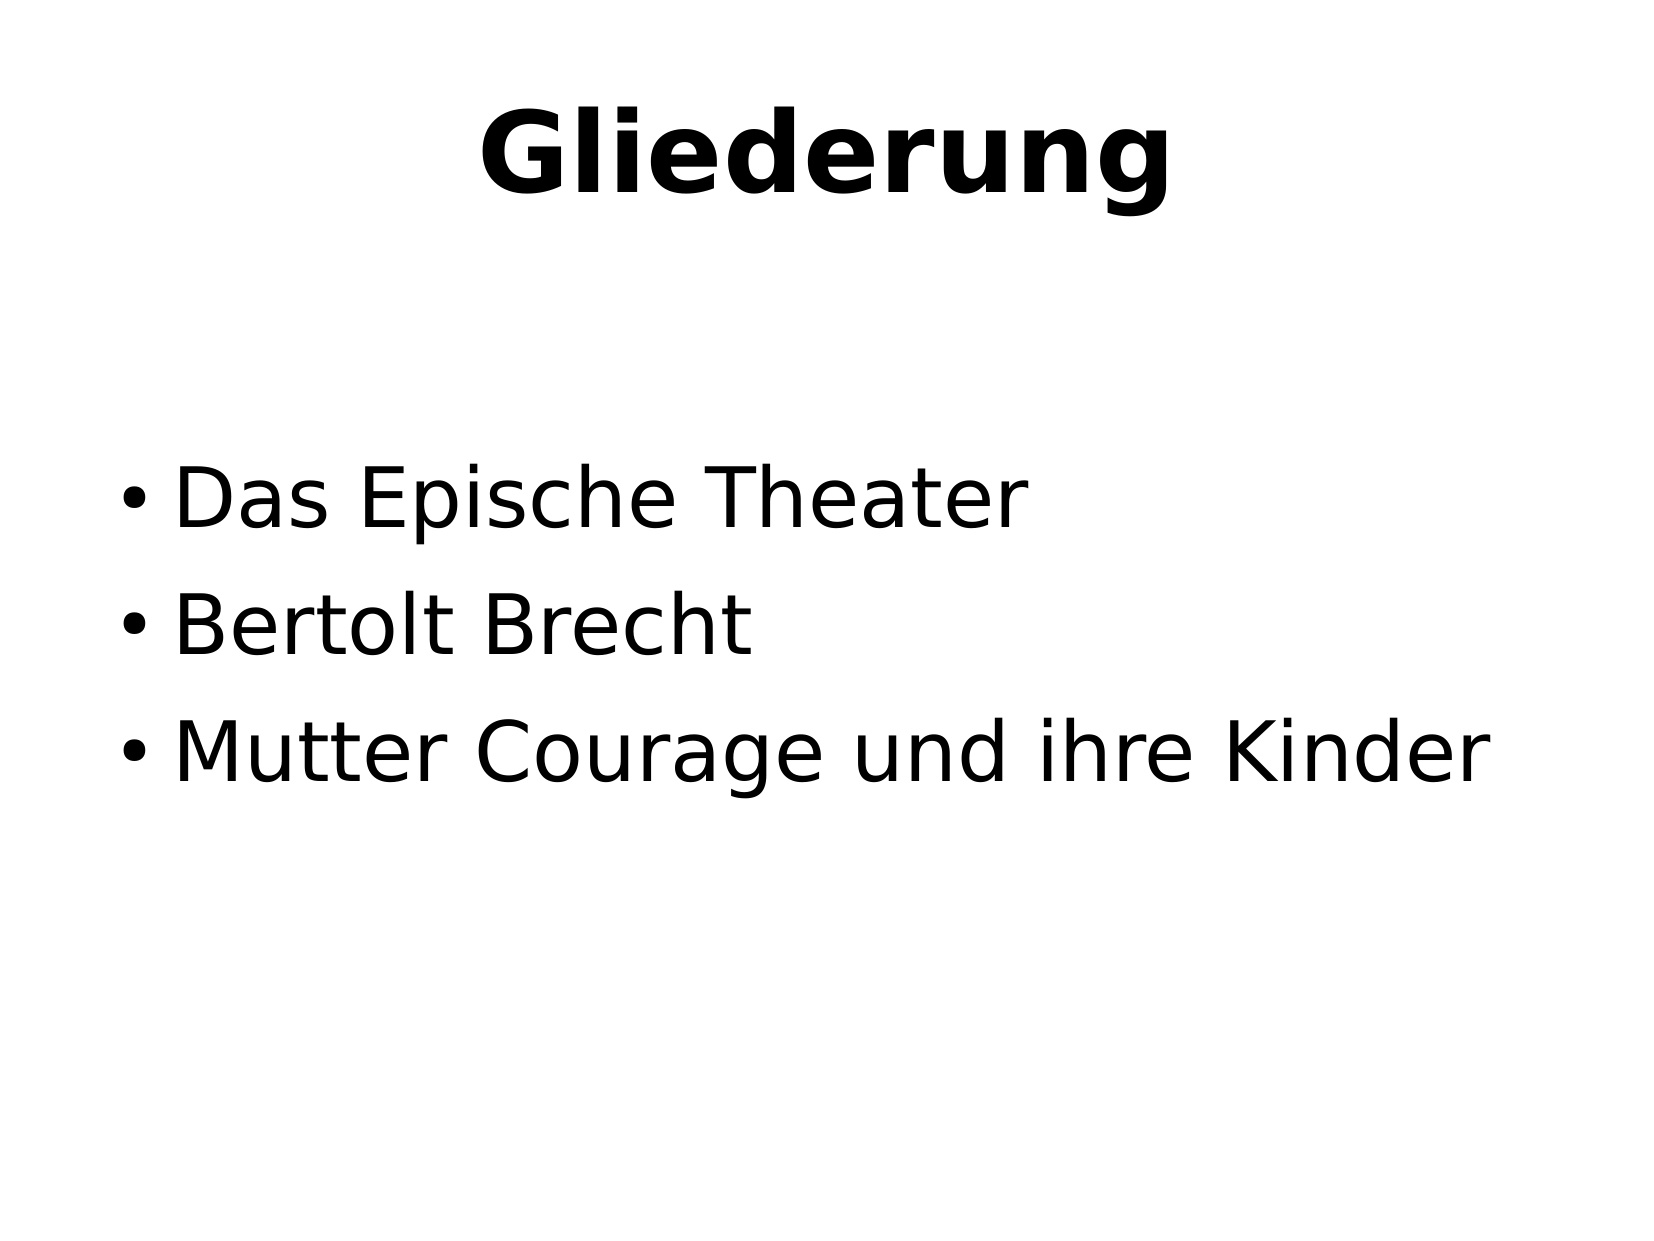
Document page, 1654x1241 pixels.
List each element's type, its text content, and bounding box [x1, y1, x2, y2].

list Das Epische Theater Bertolt Brecht Mutter Courage und ihre Kinder [101, 450, 1591, 1171]
title Gliederung [82, 49, 1571, 257]
